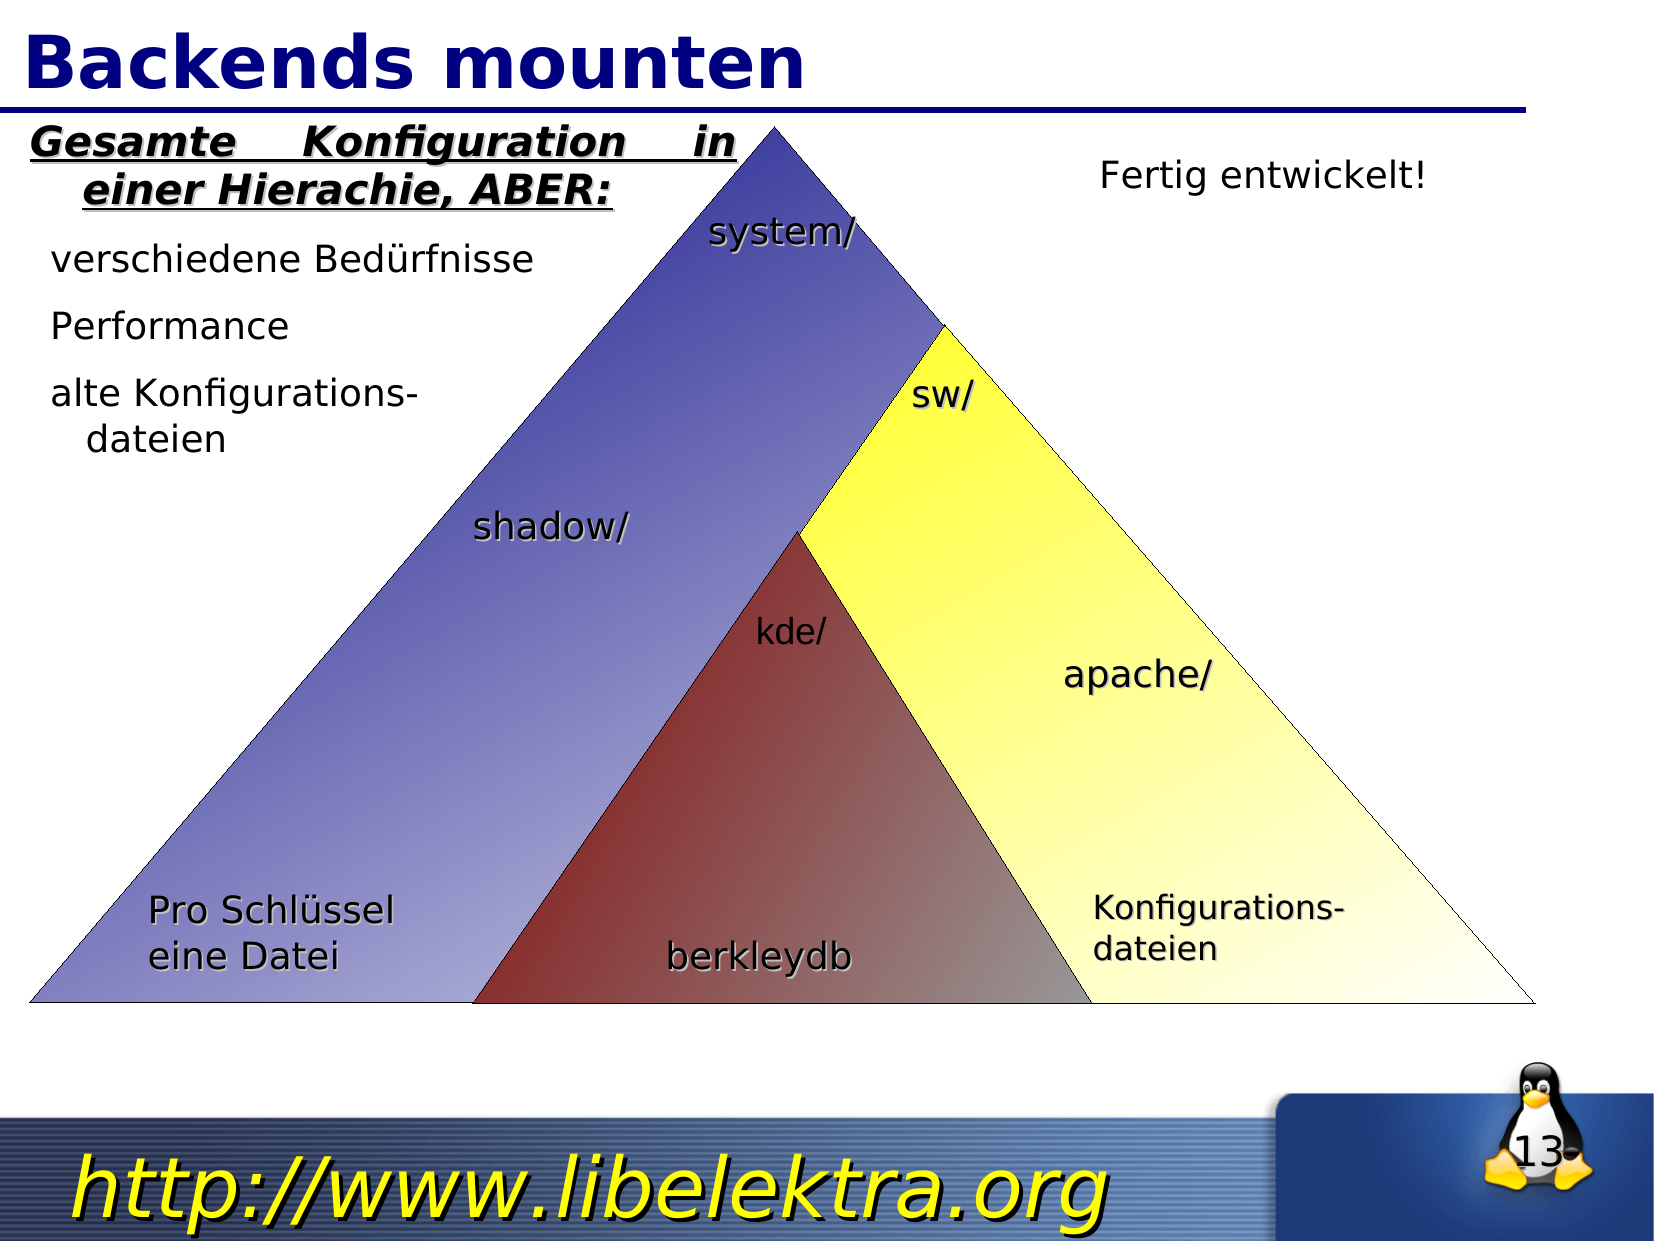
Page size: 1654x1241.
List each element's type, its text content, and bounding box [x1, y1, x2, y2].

text_box berkleydb [665, 932, 853, 976]
text_box apache/ [1062, 649, 1213, 694]
text_box Fertig entwickelt! [1099, 150, 1429, 195]
text_box [752, 126, 842, 206]
text_box sw/ [911, 369, 975, 414]
list Gesamte Konfiguration in einer Hierachie, ABER: verschiedene Bedürfnisse Performance alte Konfigurations- dateien [0, 110, 752, 504]
text_box <Nummer> [1312, 1122, 1566, 1178]
text_box kde/ [755, 607, 827, 650]
text_box Pro Schlüssel eine Datei [147, 885, 396, 976]
text_box Konfigurations- dateien [1092, 885, 1346, 966]
text_box system/ [752, 206, 857, 251]
text_box shadow/ [472, 504, 630, 546]
text_box [29, 223, 1536, 1004]
picture [0, 1061, 1654, 1241]
text_box Backends mounten [22, 14, 1611, 111]
